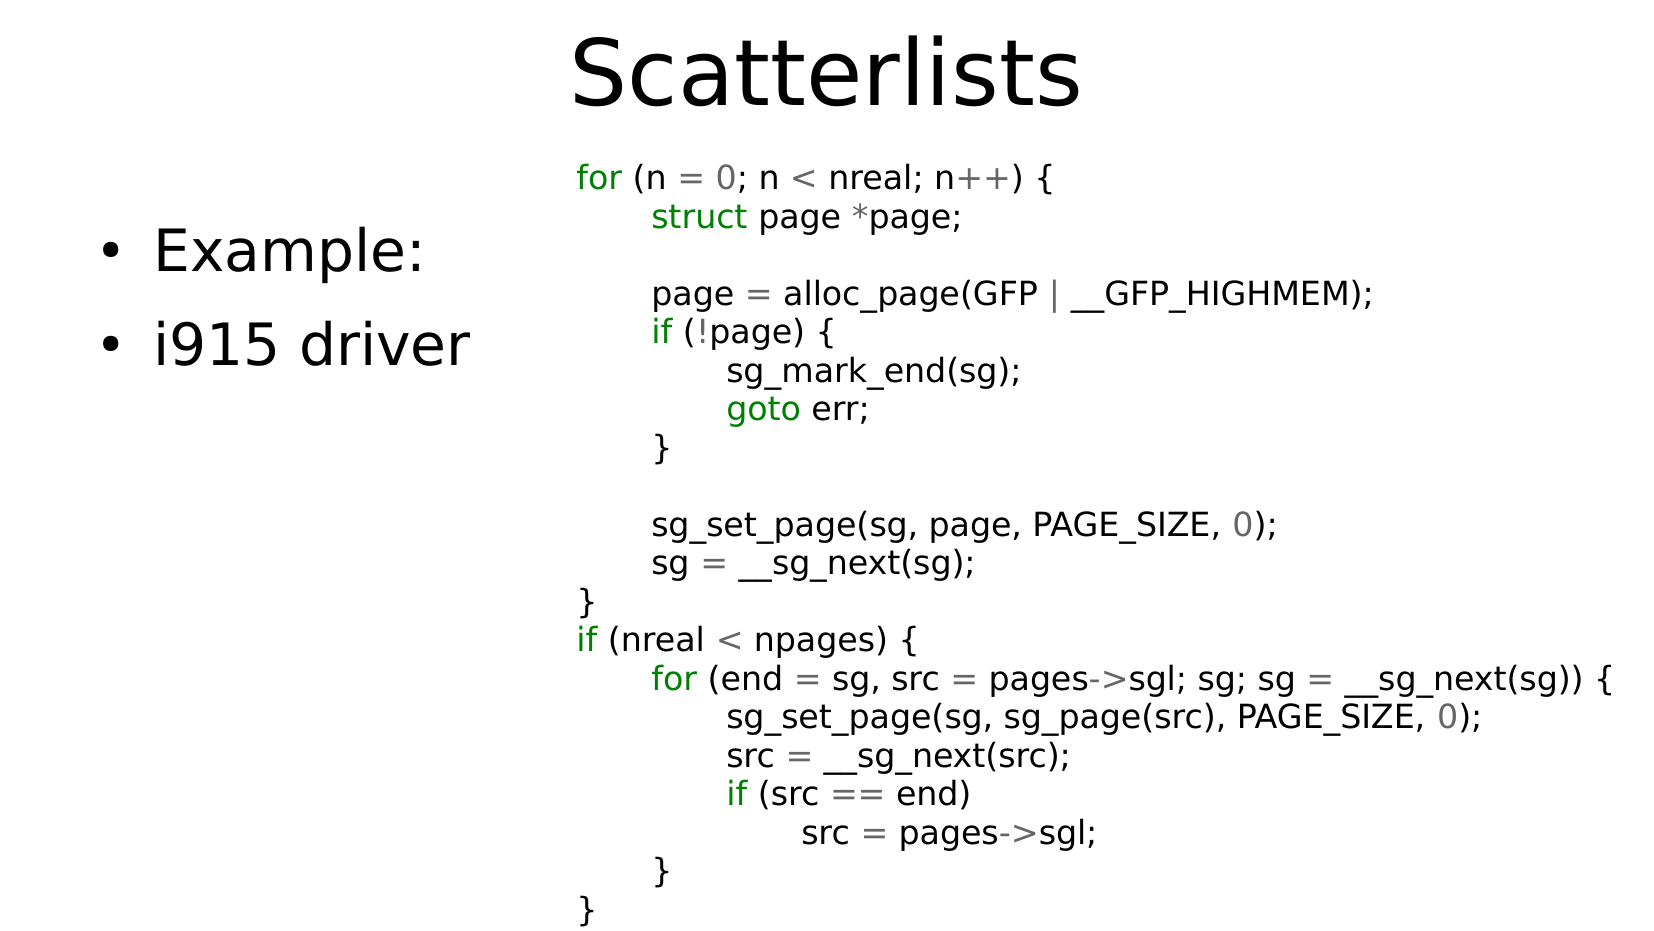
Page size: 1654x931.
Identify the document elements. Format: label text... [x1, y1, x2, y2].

list Example: i915 driver [82, 217, 486, 758]
text_box for (n = 0; n < nreal; n++) { struct page *page; page = alloc_page(GFP | __GFP_HIGHMEM); if (!page) { sg_mark_end(sg); goto err; } sg_set_page(sg, page, PAGE_SIZE, 0); sg = __sg_next(sg); } if (nreal < npages) { for (end = sg, src = pages->sgl; sg; sg = __sg_next(sg)) { sg_set_page(sg, sg_page(src), PAGE_SIZE, 0); src = __sg_next(src); if (src == end) src = pages->sgl; } } [486, 151, 1631, 931]
title Scatterlists [82, 0, 1571, 152]
